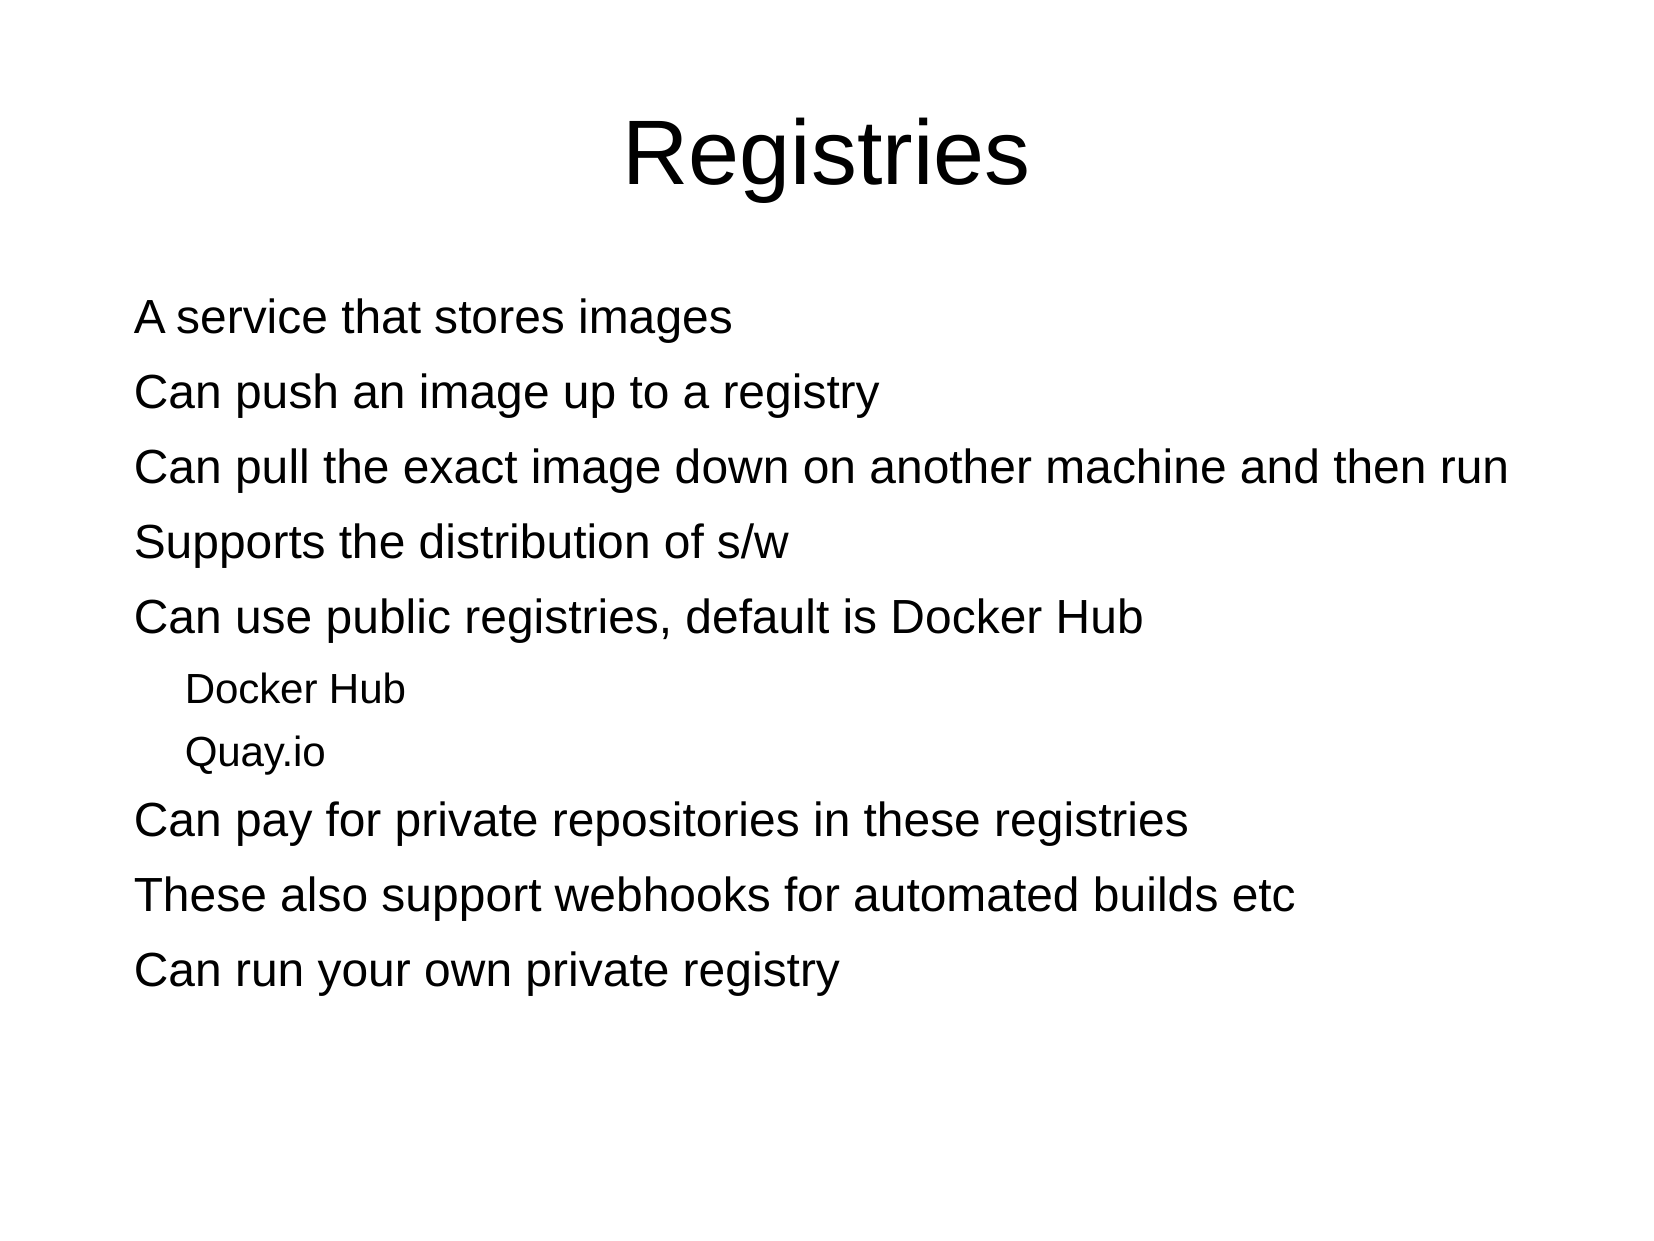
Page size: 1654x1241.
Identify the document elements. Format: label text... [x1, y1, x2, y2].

title Registries [82, 49, 1571, 257]
list A service that stores images Can push an image up to a registry Can pull the exact image down on another machine and then run Supports the distribution of s/w Can use public registries, default is Docker Hub Docker Hub Quay.io Can pay for private repositories in these registries These also support webhooks for automated builds etc Can run your own private registry [82, 290, 1571, 1010]
